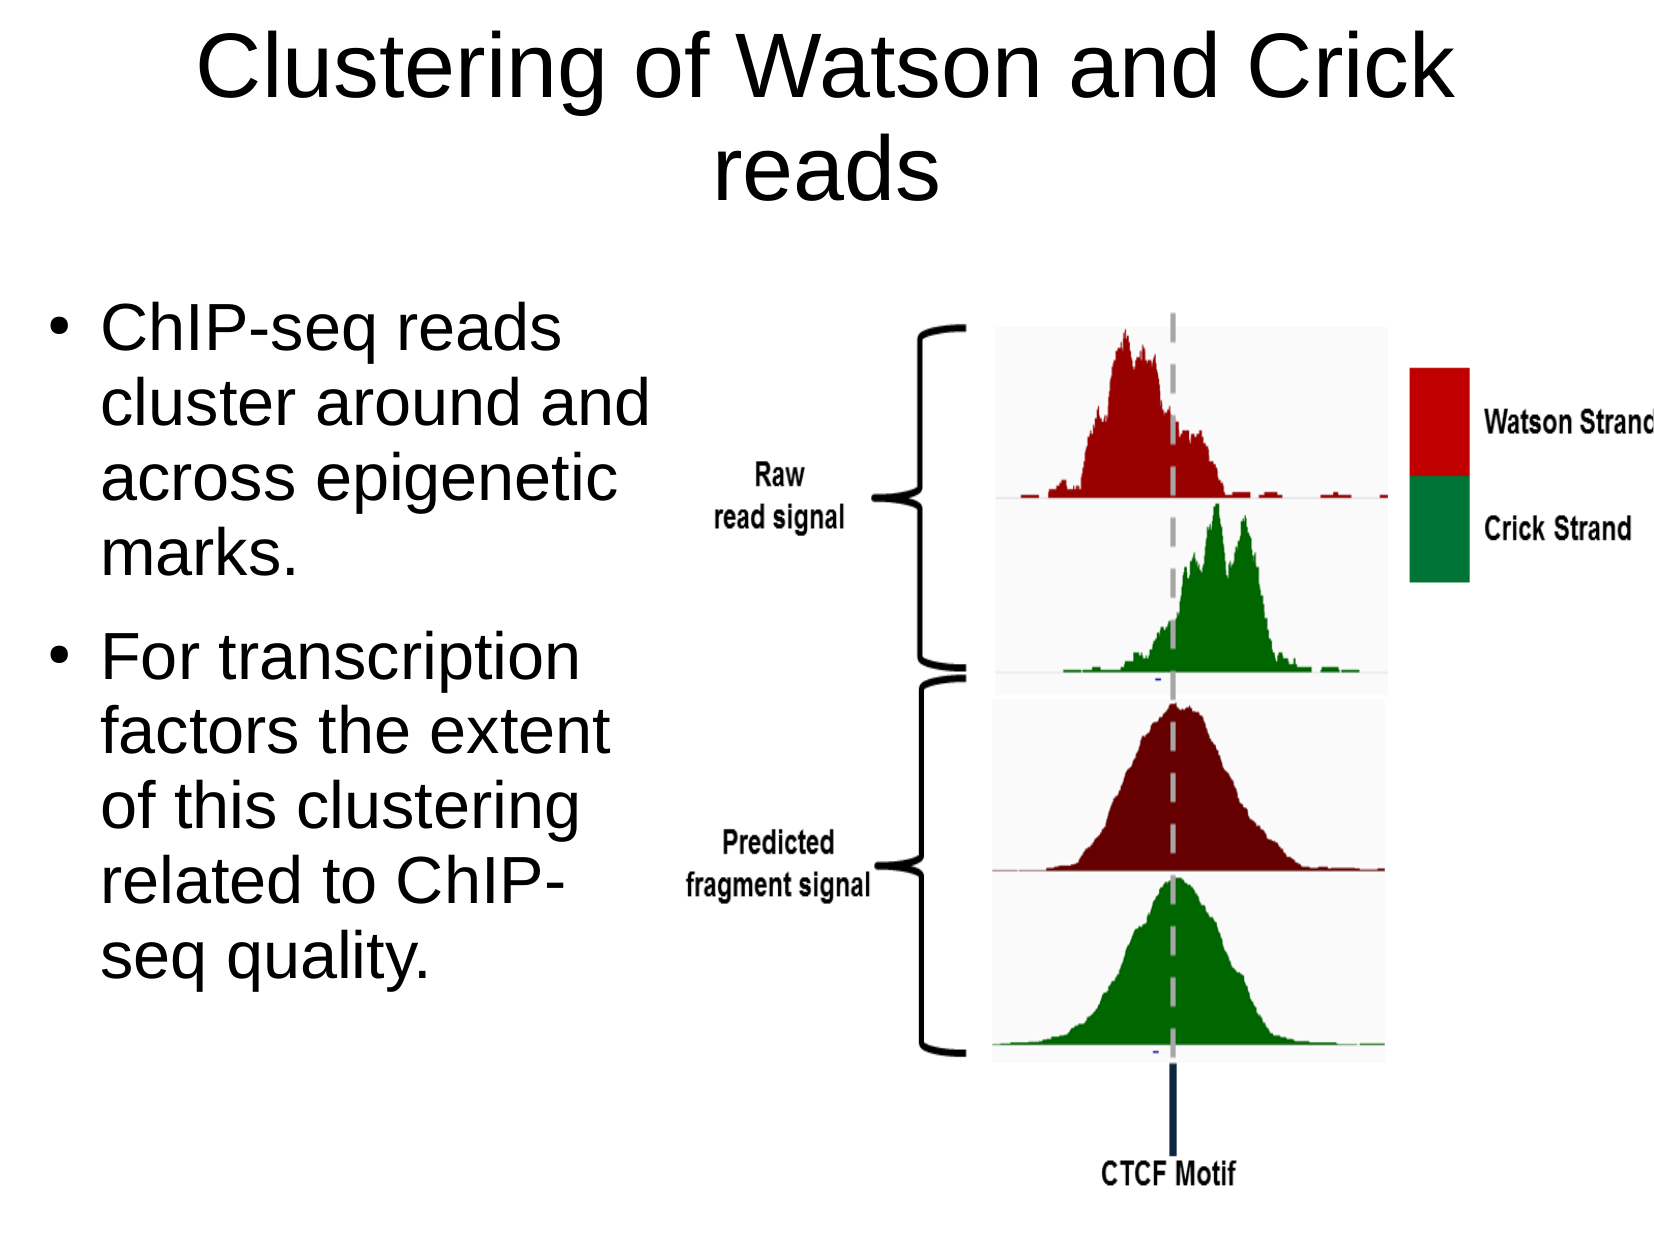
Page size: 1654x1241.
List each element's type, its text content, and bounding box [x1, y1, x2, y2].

picture [660, 209, 1654, 1241]
title Clustering of Watson and Crick reads [82, 13, 1571, 222]
list ChIP-seq reads cluster around and across epigenetic marks. For transcription factors the extent of this clustering related to ChIP-seq quality. [29, 290, 660, 1109]
